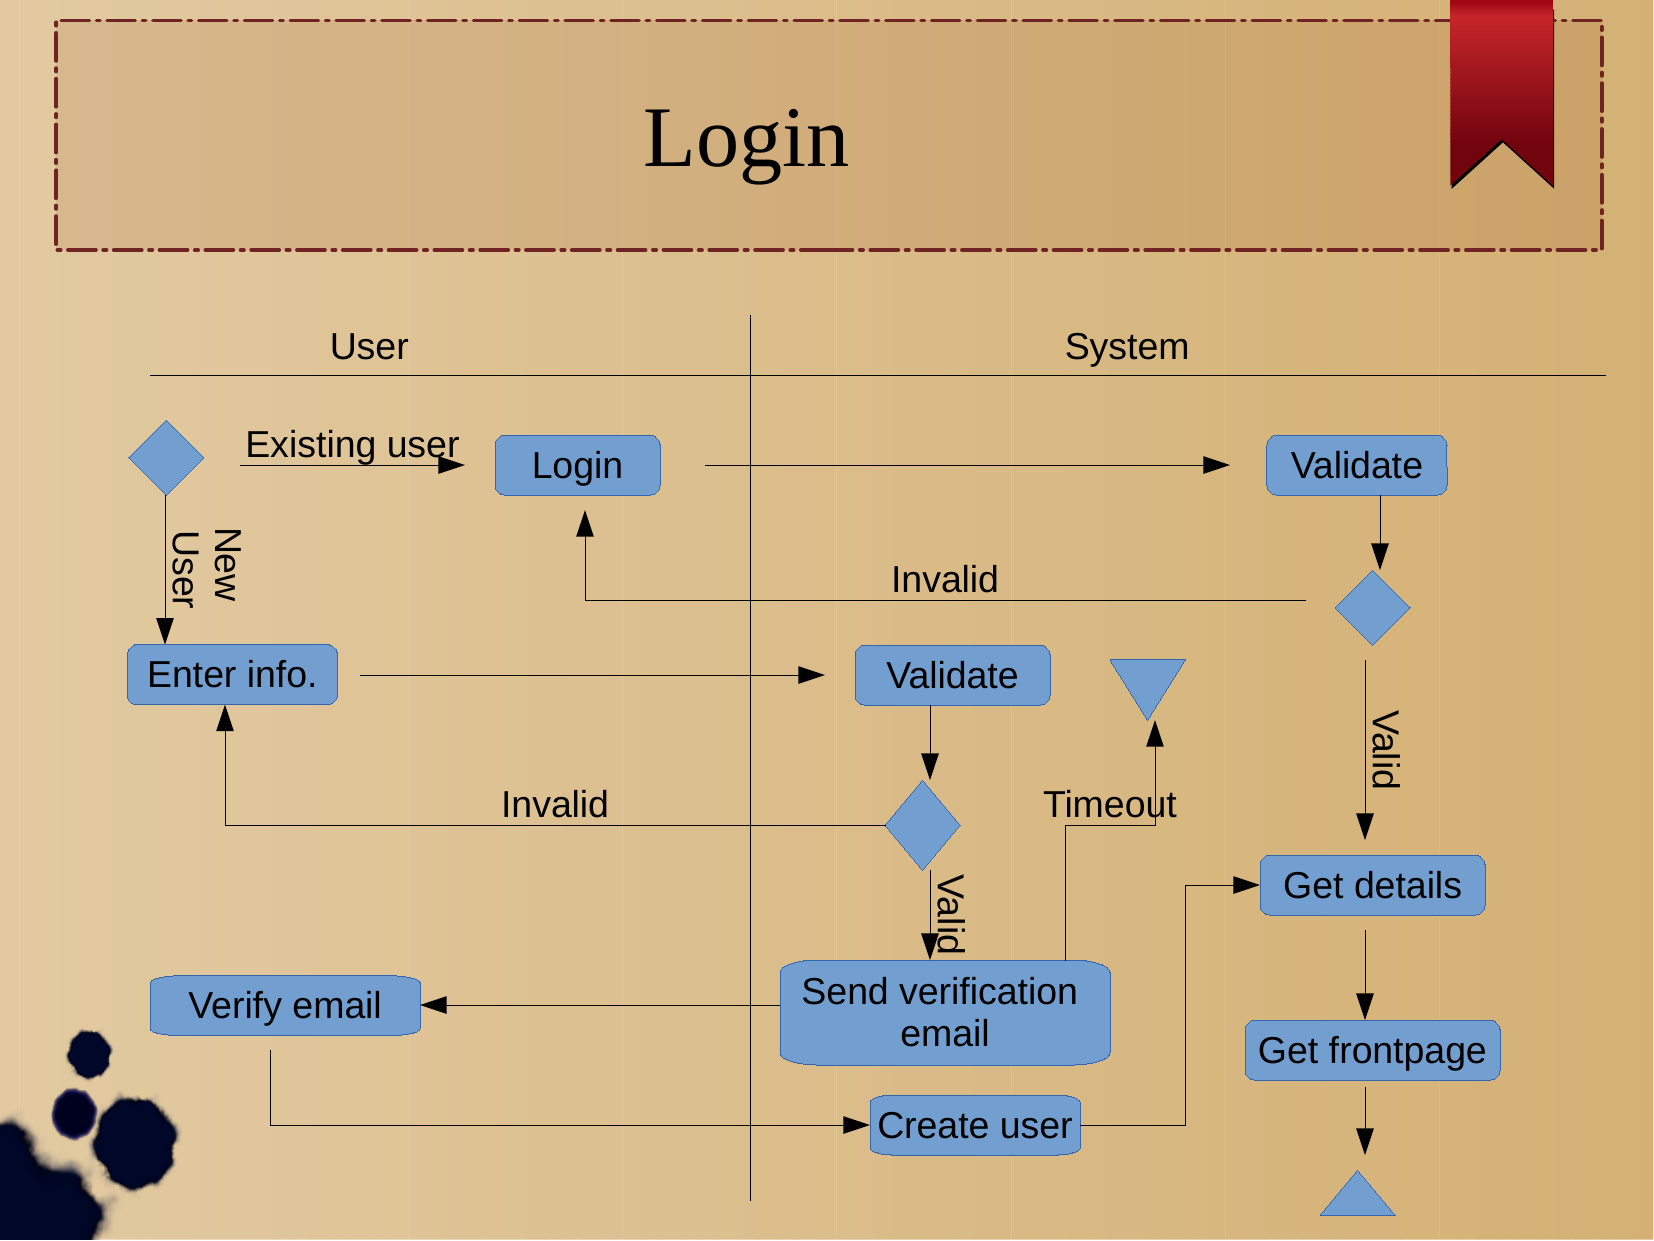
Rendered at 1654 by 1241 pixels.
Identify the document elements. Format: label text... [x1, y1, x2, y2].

text_box Get frontpage [1245, 1020, 1501, 1081]
text_box Send verification email [780, 960, 1111, 1066]
title Login [82, 47, 1412, 229]
text_box [1110, 659, 1186, 721]
text_box Create user [870, 1095, 1081, 1156]
text_box Verify email [150, 975, 421, 1036]
text_box [885, 780, 961, 871]
text_box User [315, 318, 541, 376]
text_box [128, 420, 204, 496]
text_box Validate [1266, 435, 1448, 496]
text_box [1320, 1170, 1396, 1216]
text_box Get details [1260, 855, 1486, 916]
text_box System [1050, 318, 1231, 376]
text_box Validate [855, 645, 1051, 706]
text_box Enter info. [127, 644, 338, 705]
text_box [1335, 570, 1411, 646]
text_box Login [495, 435, 661, 496]
